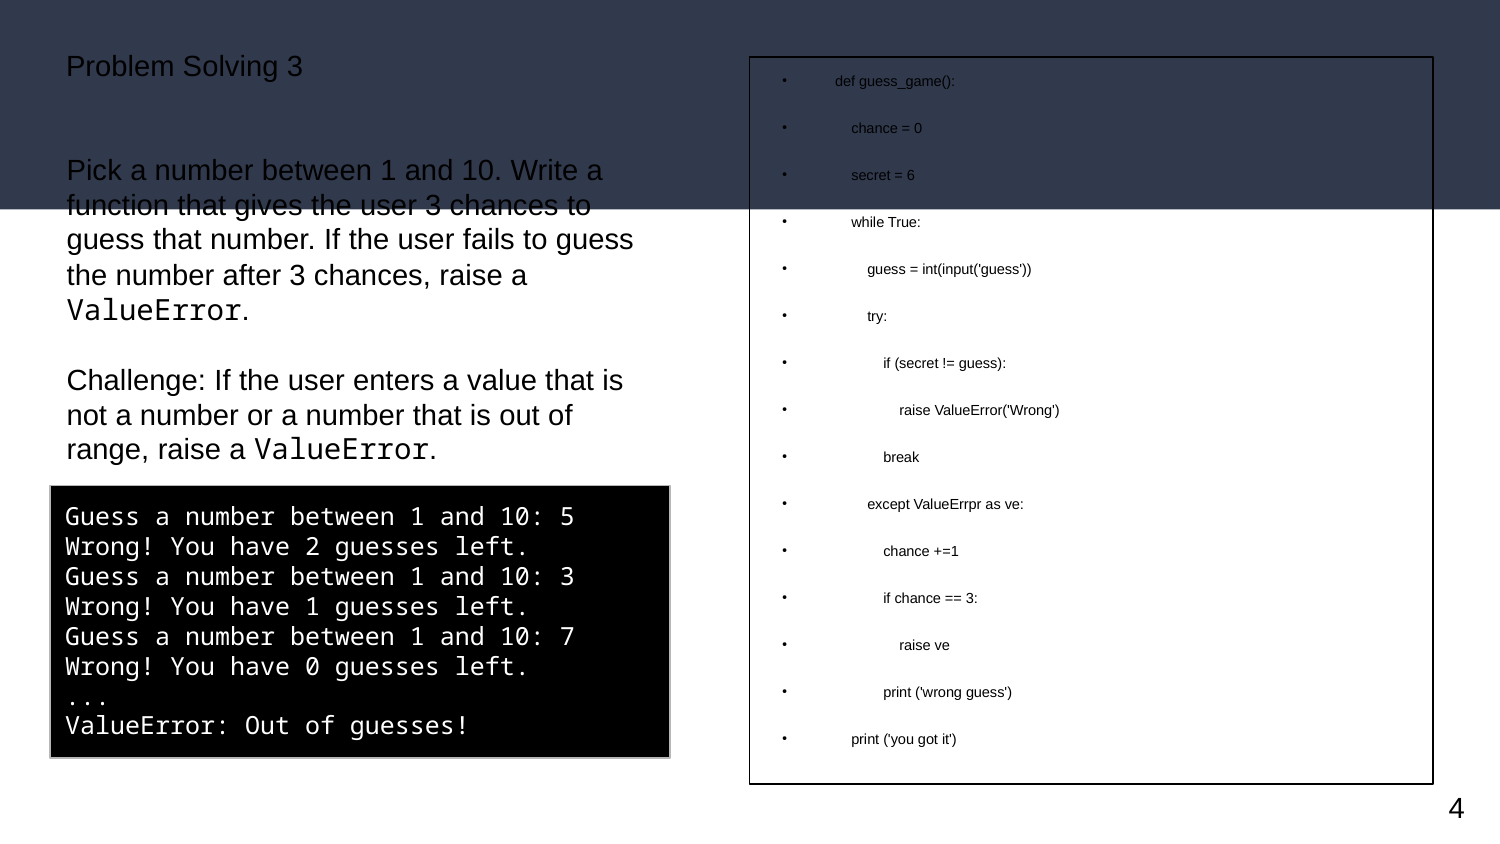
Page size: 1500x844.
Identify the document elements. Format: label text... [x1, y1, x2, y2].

title Problem Solving 3 [51, 32, 660, 136]
text_box Guess a number between 1 and 10: 5 Wrong! You have 2 guesses left. Guess a number between 1 and 10: 3 Wrong! You have 1 guesses left. Guess a number between 1 and 10: 7 Wrong! You have 0 guesses left. ... ValueError: Out of guesses! [50, 485, 670, 759]
slide_number <number> [1389, 774, 1480, 839]
list Pick a number between 1 and 10. Write a function that gives the user 3 chances to guess that number. If the user fails to guess the number after 3 chances, raise a ValueError. Challenge: If the user enters a value that is not a number or a number that is out of range, raise a ValueError. [51, 136, 660, 466]
list def guess_game(): chance = 0 secret = 6 while True: guess = int(input('guess')) try: if (secret != guess): raise ValueError('Wrong') break except ValueErrpr as ve: chance +=1 if chance == 3: raise ve print ('wrong guess') print ('you got it') [749, 57, 1433, 785]
list [742, 45, 1351, 375]
